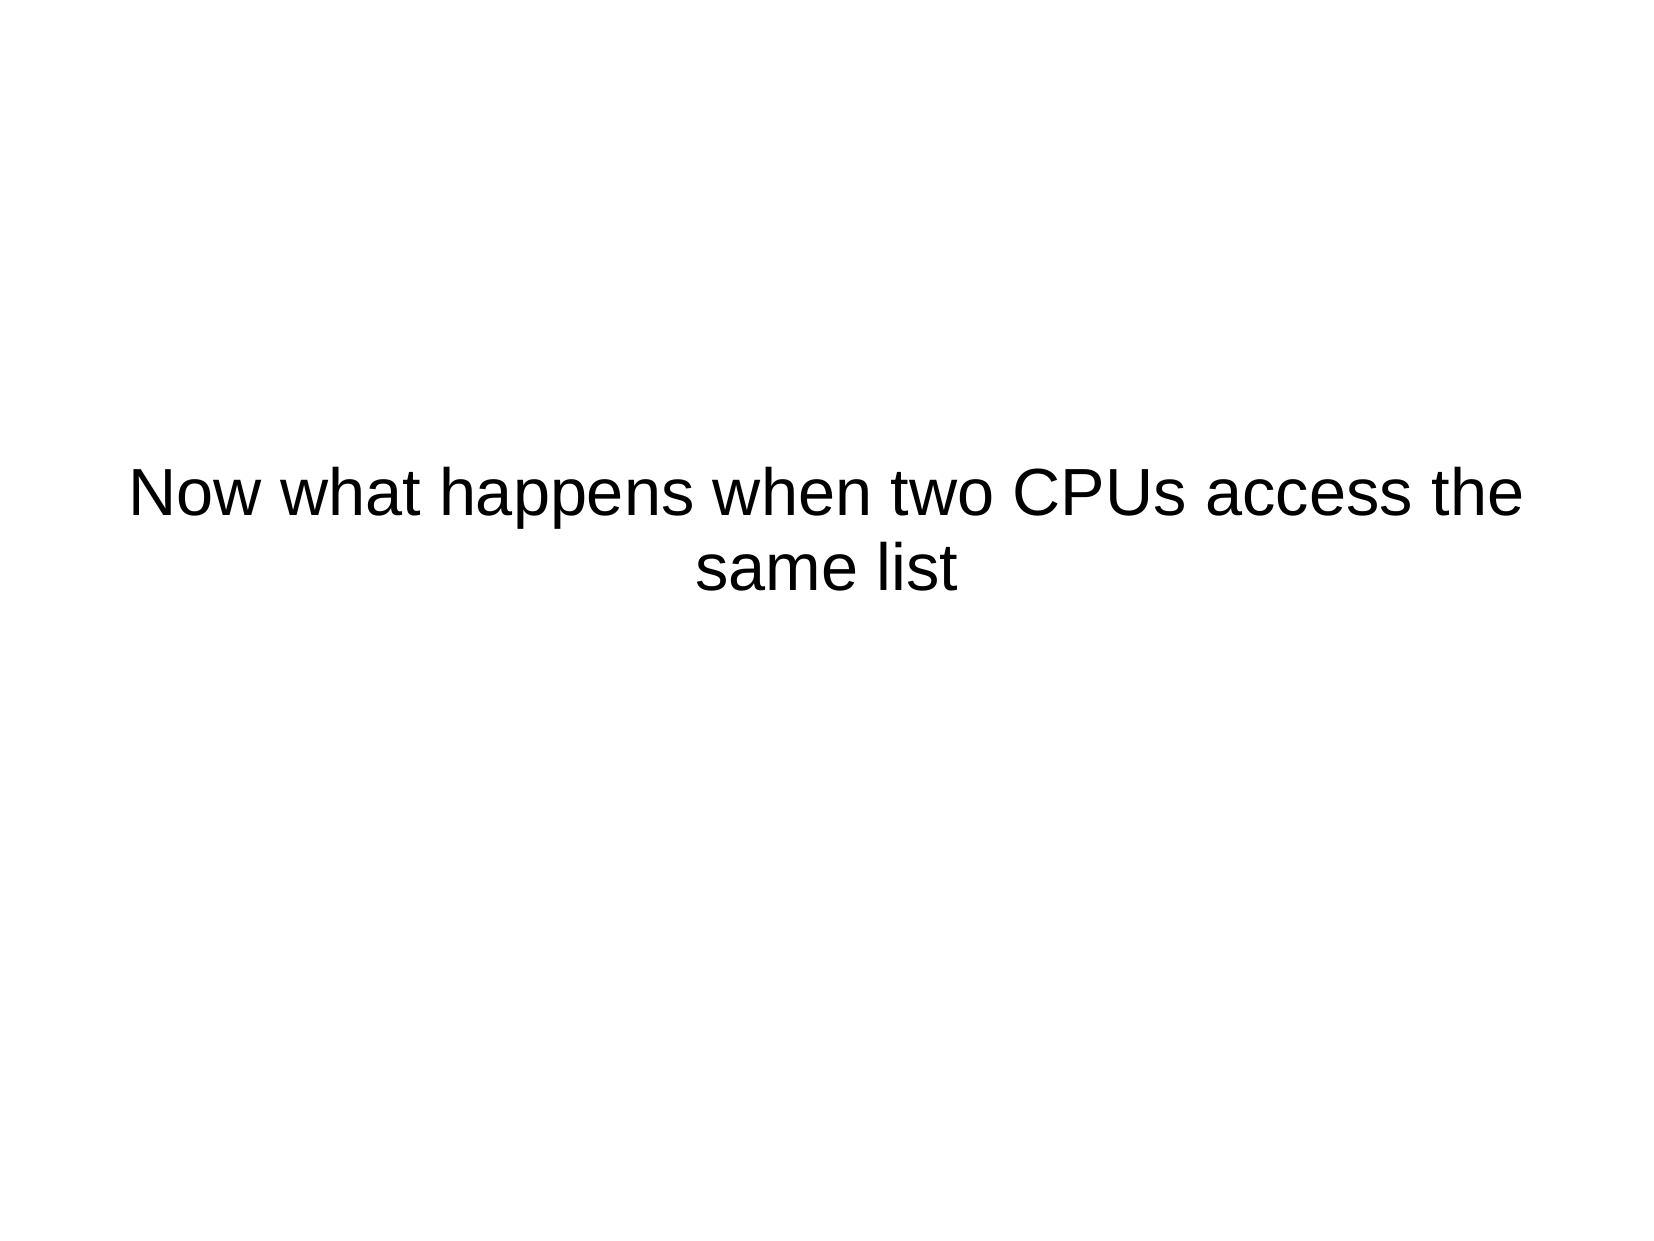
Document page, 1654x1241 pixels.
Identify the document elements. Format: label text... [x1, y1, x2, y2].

subtitle Now what happens when two CPUs access the same list [82, 49, 1571, 1010]
